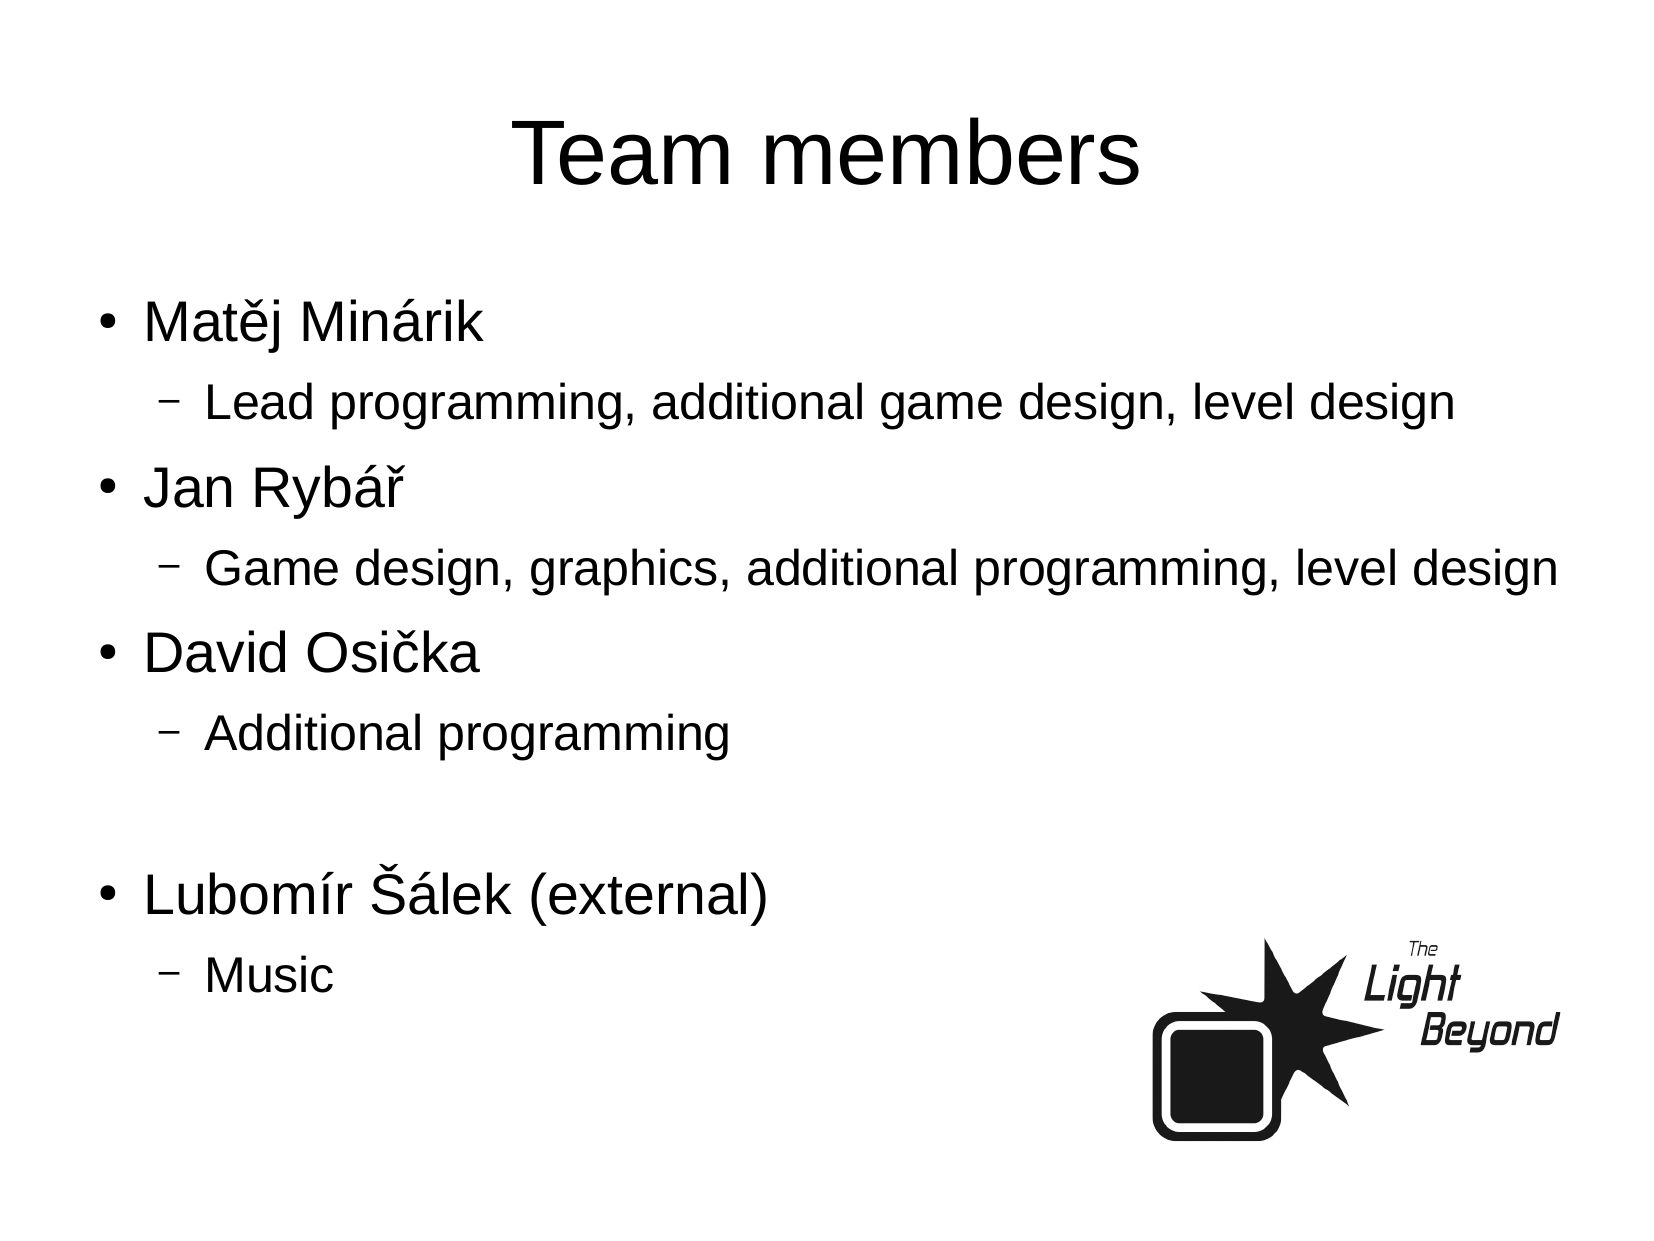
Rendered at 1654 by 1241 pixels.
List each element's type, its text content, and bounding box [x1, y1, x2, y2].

title Team members [82, 49, 1571, 257]
picture [1068, 874, 1654, 1237]
list Matěj Minárik Lead programming, additional game design, level design Jan Rybář Game design, graphics, additional programming, level design David Osička Additional programming Lubomír Šálek (external) Music [82, 290, 1571, 1010]
